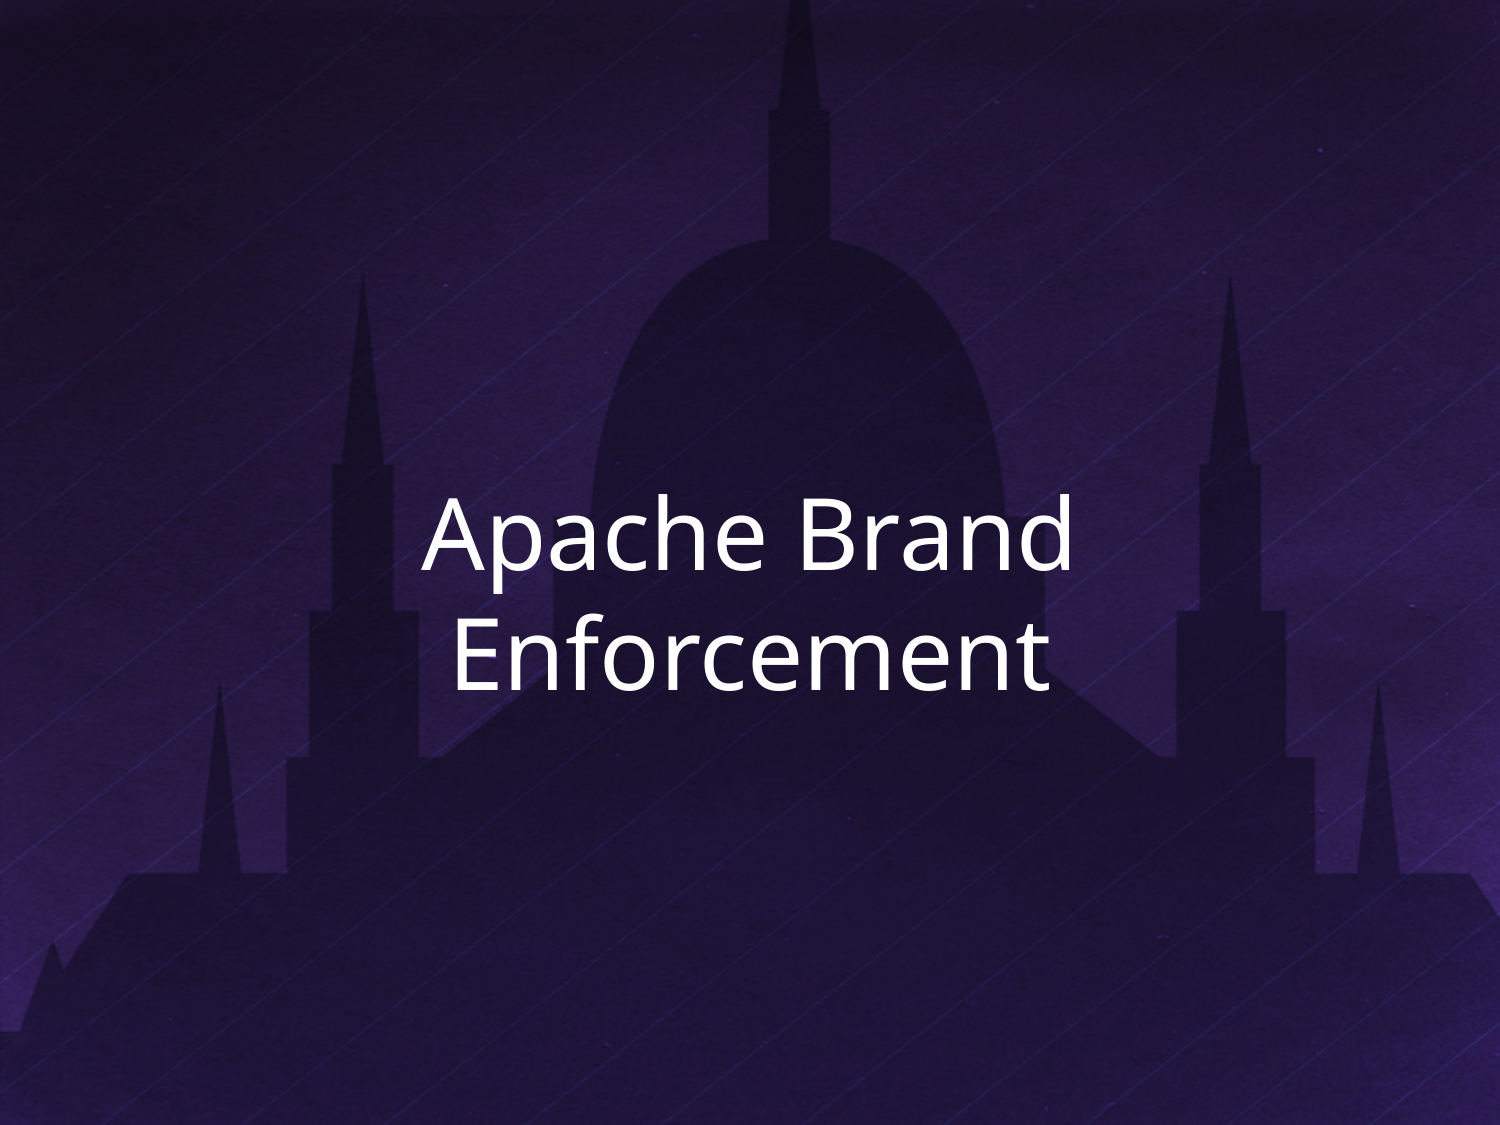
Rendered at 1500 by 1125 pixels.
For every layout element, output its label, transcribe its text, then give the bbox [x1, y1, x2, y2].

title Apache Brand Enforcement [112, 470, 1388, 712]
picture [0, 0, 1500, 1125]
